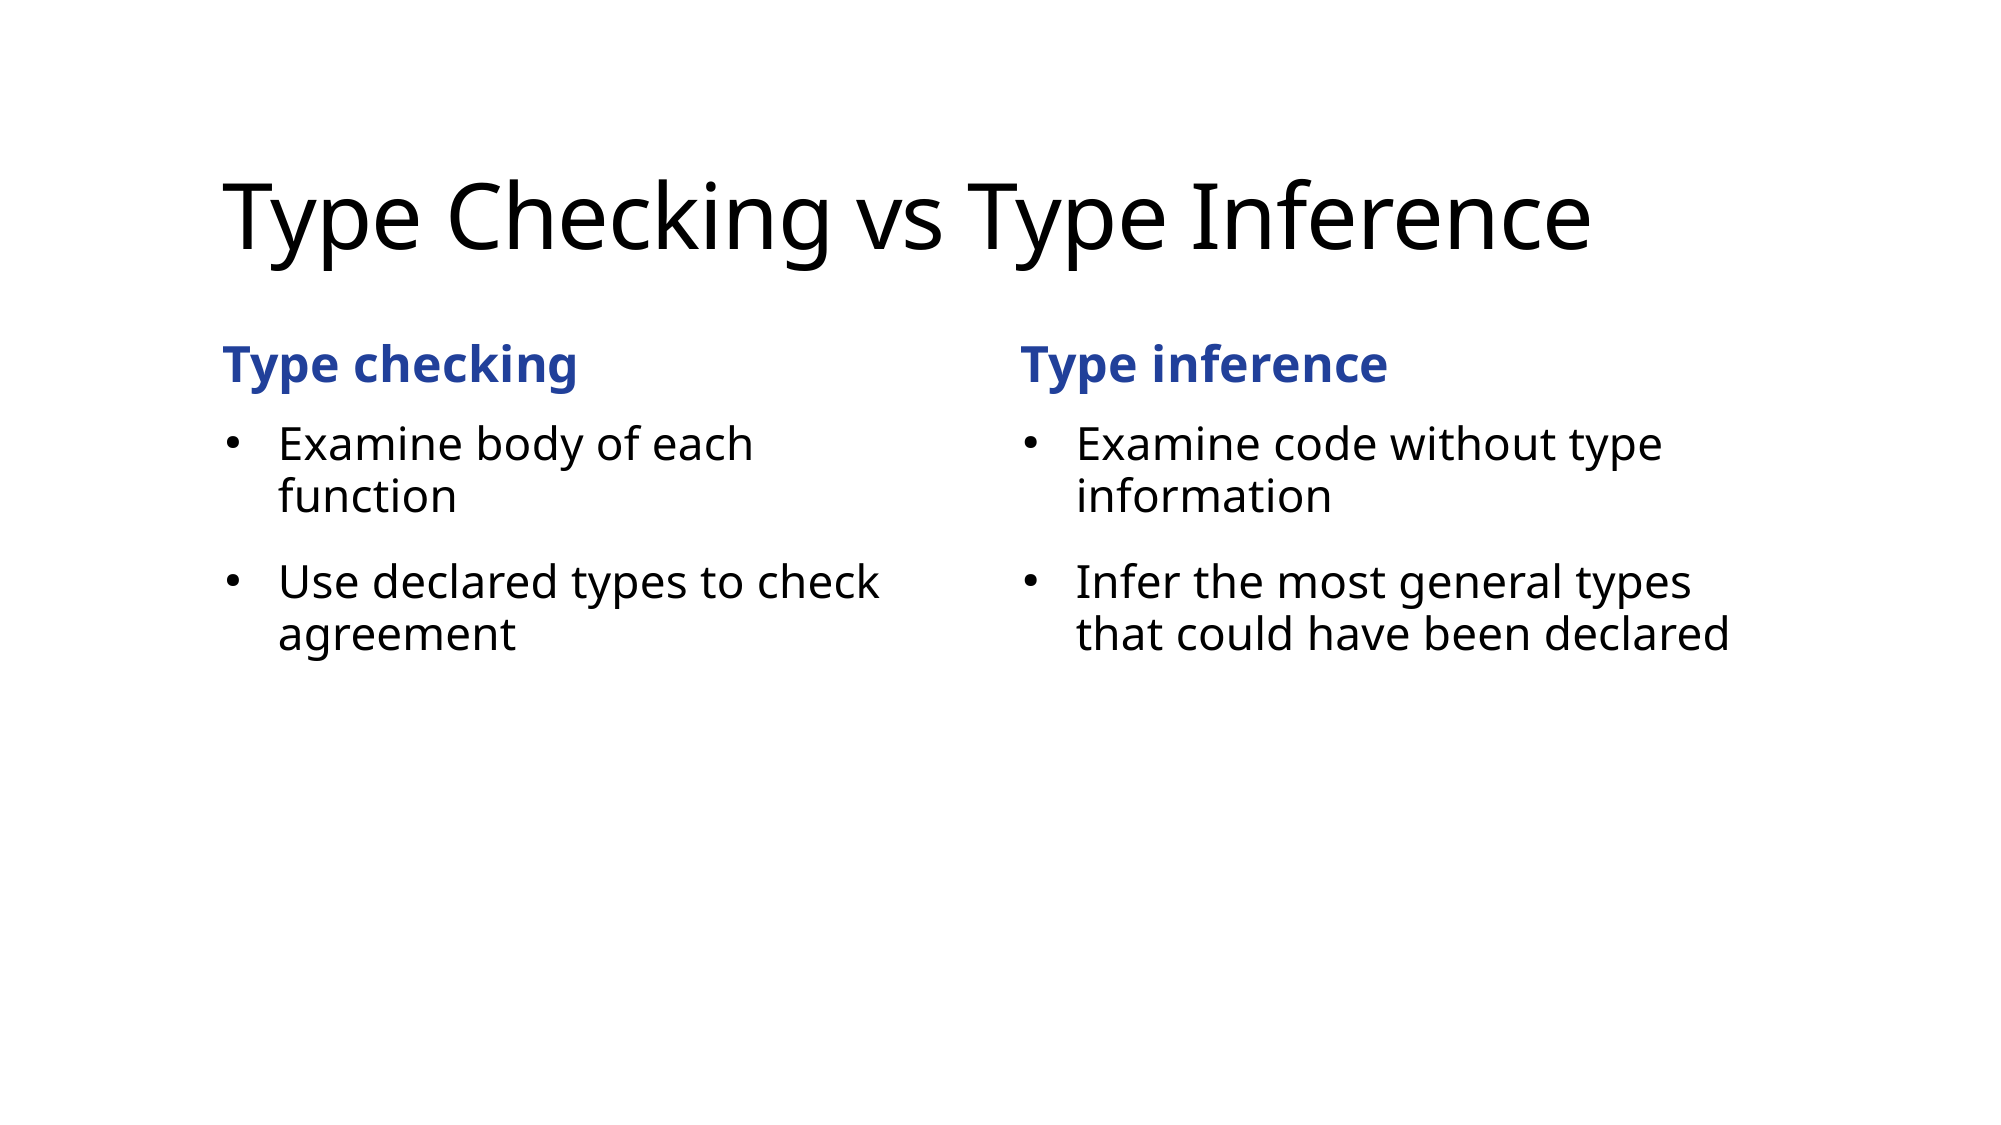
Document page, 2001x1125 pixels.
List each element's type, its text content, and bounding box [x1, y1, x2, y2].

list Type inference [1005, 281, 1740, 402]
list Examine code without type information Infer the most general types that could have been declared [1005, 411, 1740, 1013]
list Type checking [206, 281, 942, 402]
title Type Checking vs Type Inference [206, 60, 1797, 278]
list Examine body of each function Use declared types to check agreement [206, 411, 942, 1013]
